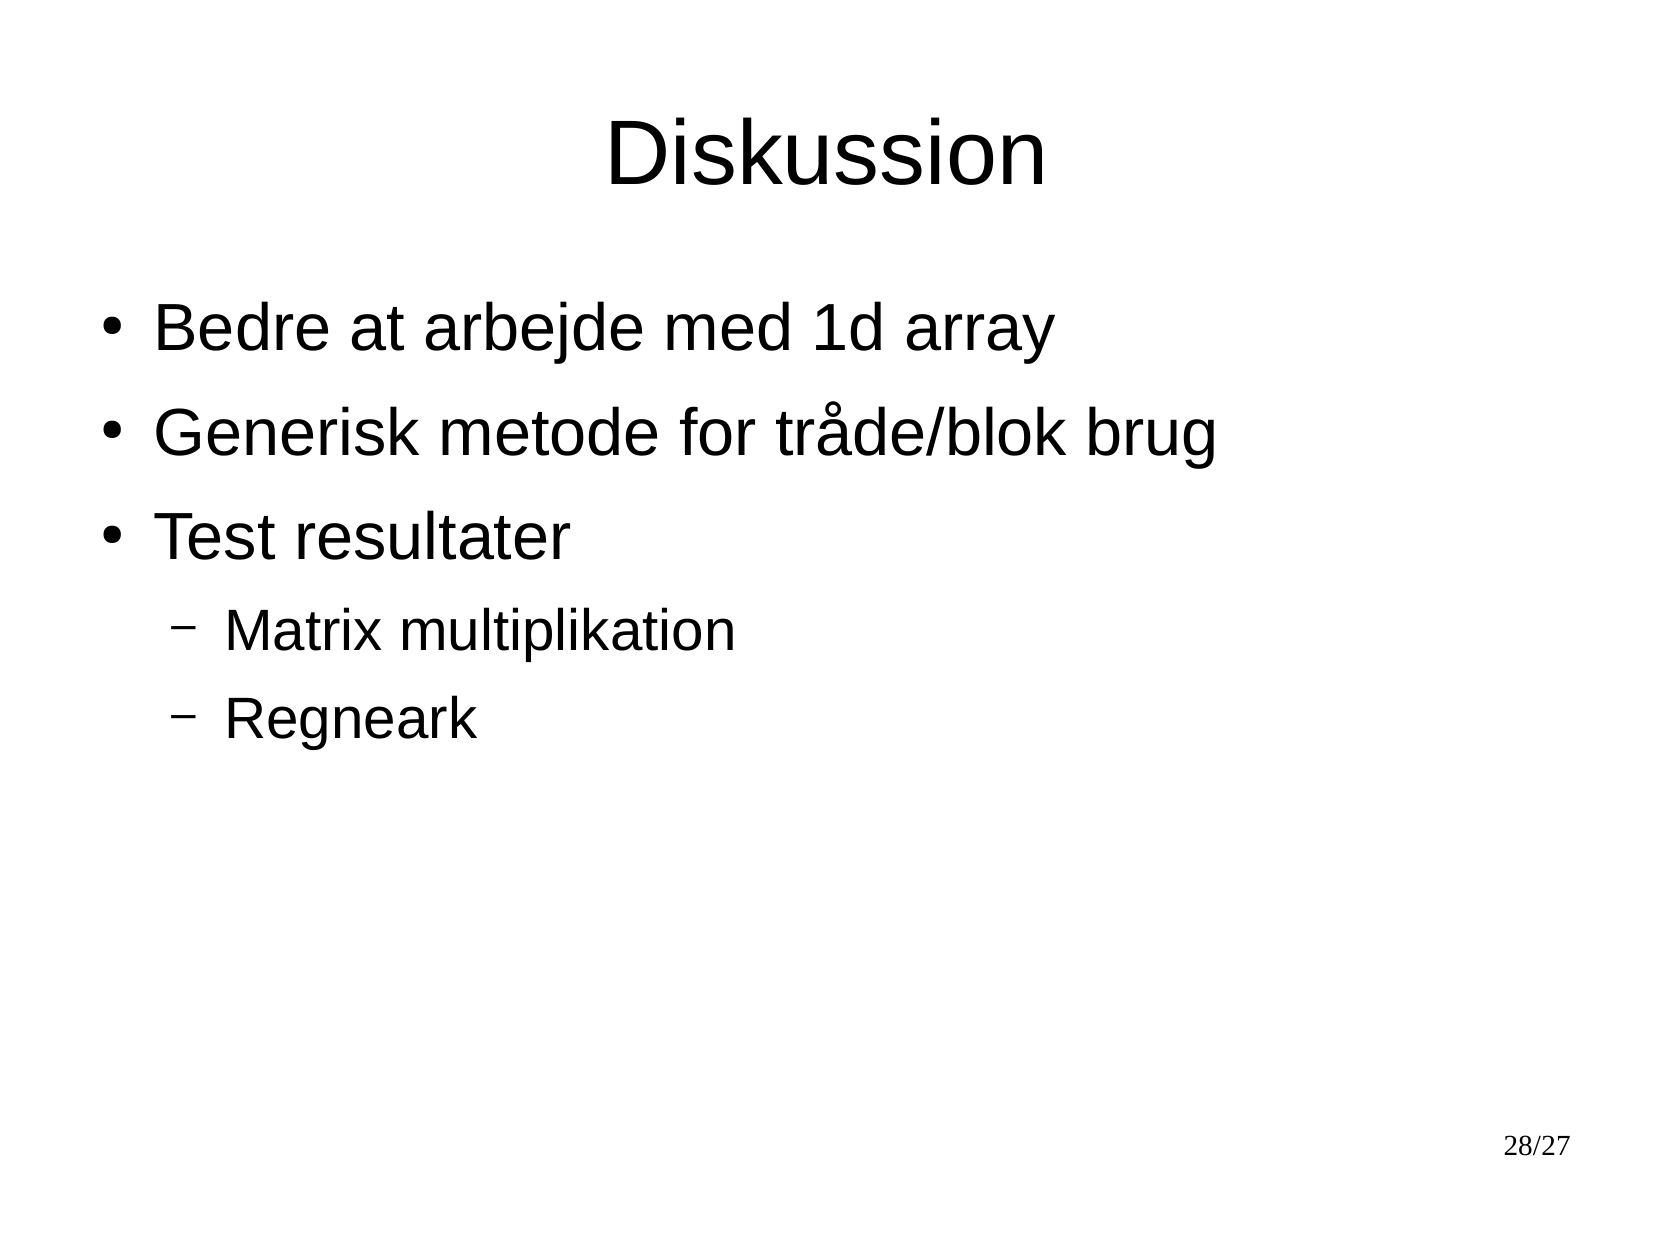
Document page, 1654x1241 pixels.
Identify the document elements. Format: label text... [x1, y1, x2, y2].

title Diskussion [82, 49, 1571, 257]
list Bedre at arbejde med 1d array Generisk metode for tråde/blok brug Test resultater Matrix multiplikation Regneark [82, 290, 1571, 1010]
